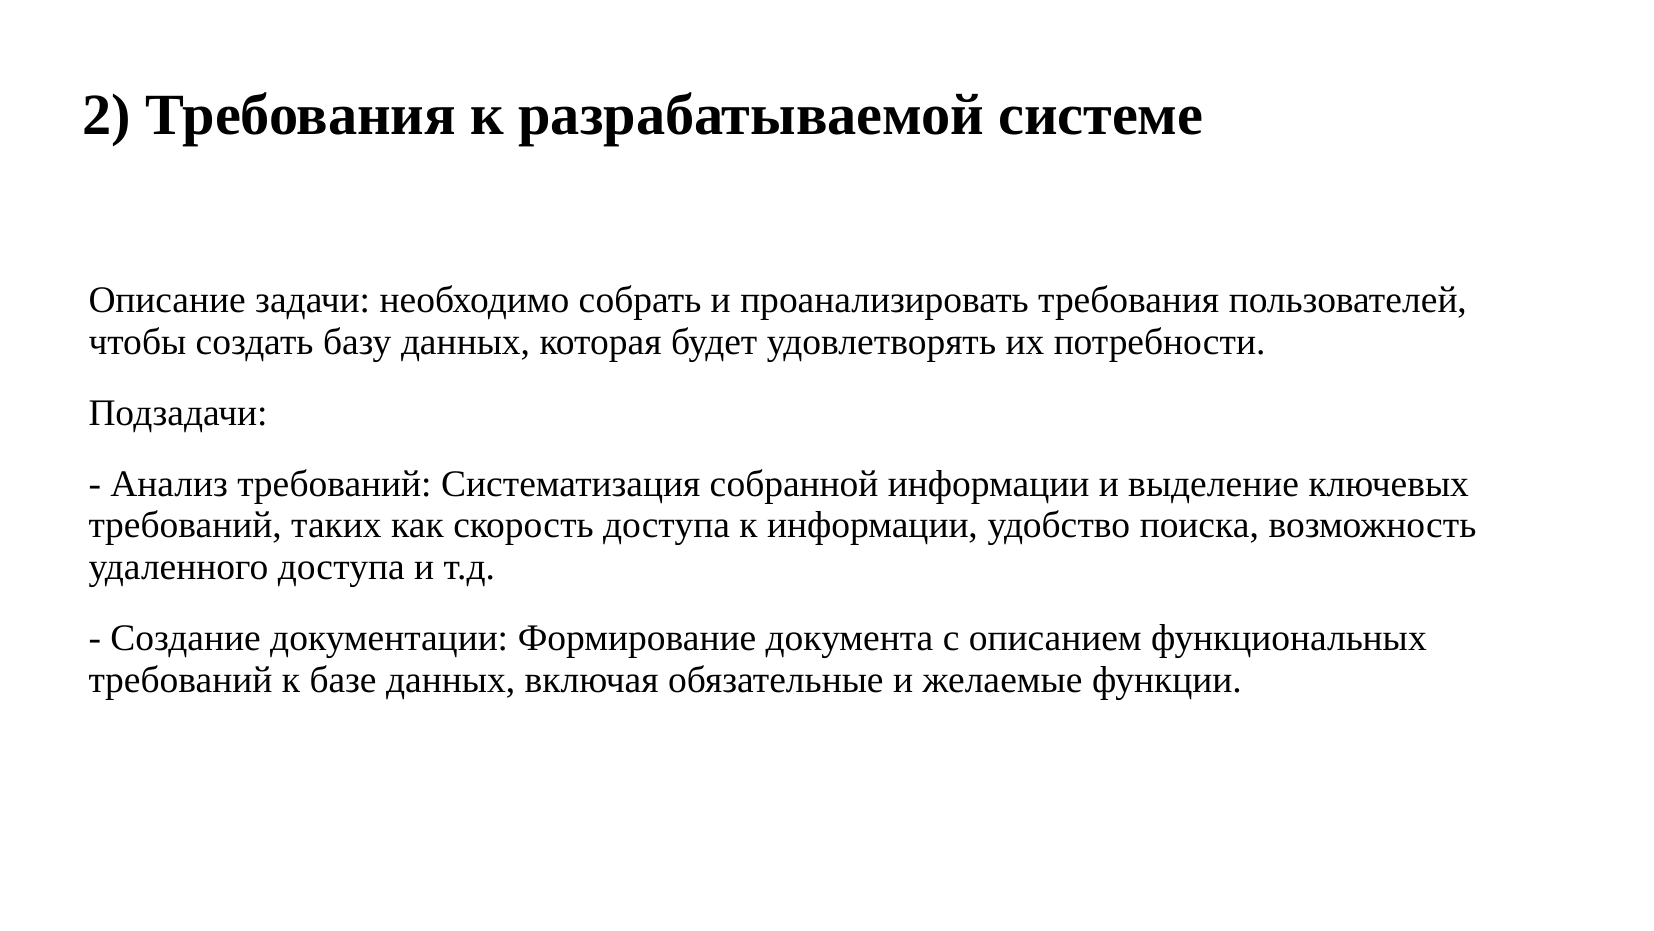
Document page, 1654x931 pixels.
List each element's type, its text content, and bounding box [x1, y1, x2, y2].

list Описание задачи: необходимо собрать и проанализировать требования пользователей, чтобы создать базу данных, которая будет удовлетворять их потребности. Подзадачи: - Анализ требований: Систематизация собранной информации и выделение ключевых требований, таких как скорость доступа к информации, удобство поиска, возможность удаленного доступа и т.д. - Создание документации: Формирование документа с описанием функциональных требований к базе данных, включая обязательные и желаемые функции. [17, 217, 1506, 857]
title 2) Требования к разрабатываемой системе [82, 37, 1571, 193]
